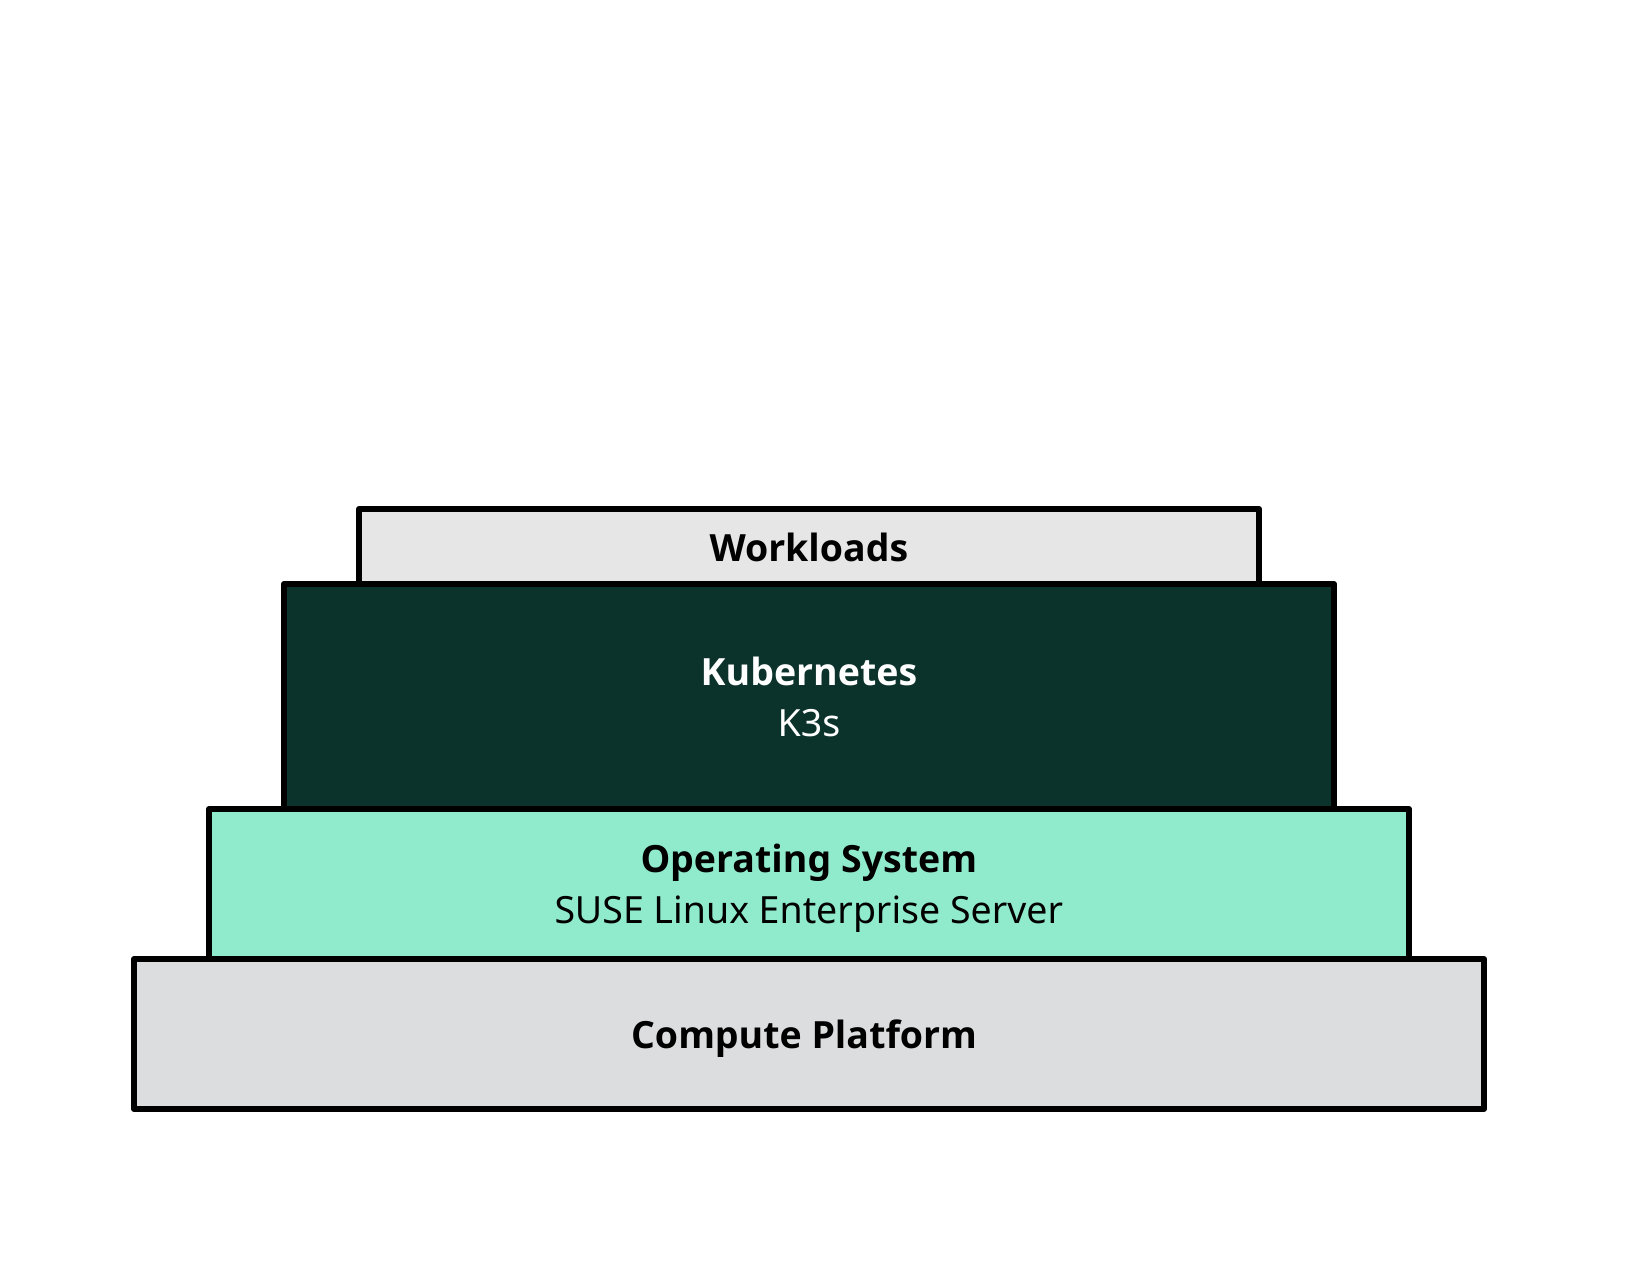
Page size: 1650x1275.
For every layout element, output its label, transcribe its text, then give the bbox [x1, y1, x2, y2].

text_box Workloads [359, 509, 1260, 585]
text_box Compute Platform [134, 959, 1485, 1110]
text_box Kubernetes K3s [284, 584, 1335, 810]
text_box Operating System SUSE Linux Enterprise Server [209, 809, 1410, 960]
